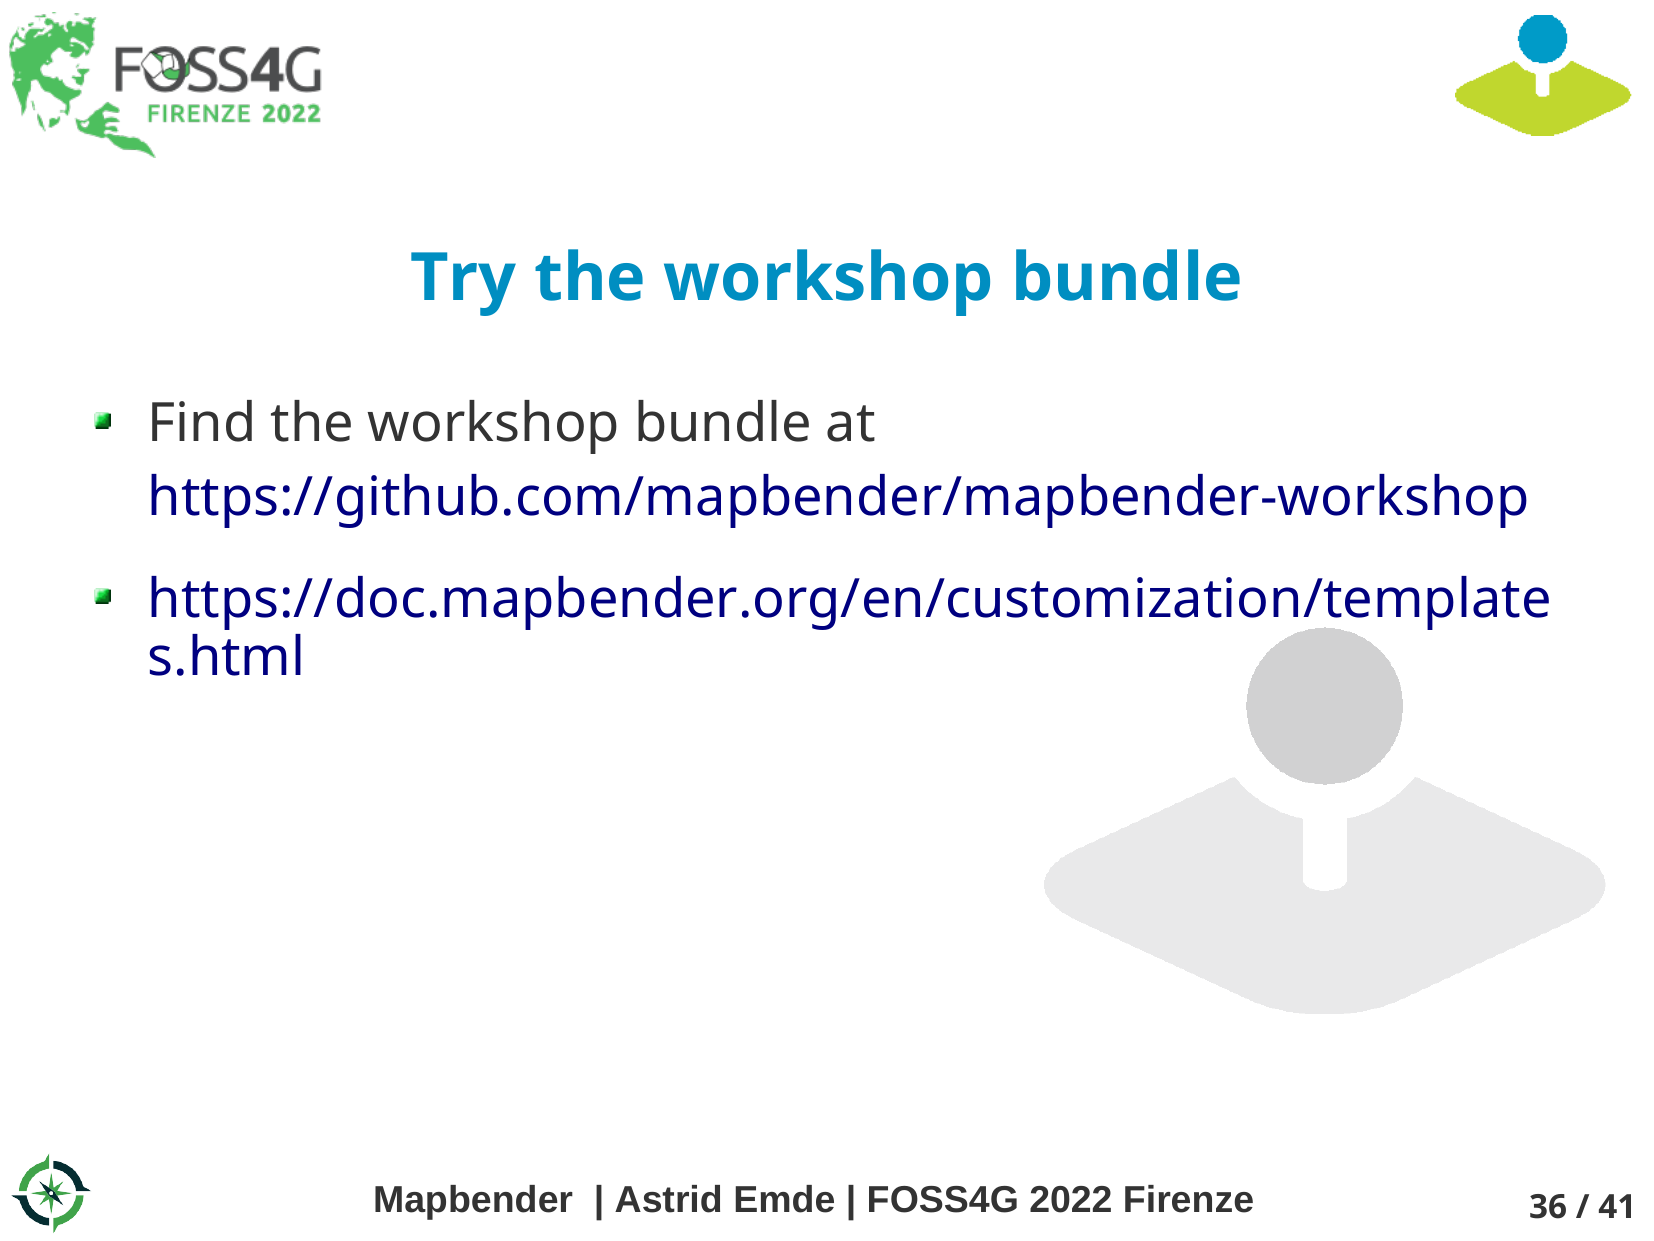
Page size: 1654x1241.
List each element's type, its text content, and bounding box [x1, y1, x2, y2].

picture [0, 12, 376, 158]
picture [10, 1152, 92, 1234]
picture [1455, 15, 1633, 136]
list Find the workshop bundle at https://github.com/mapbender/mapbender-workshop https://doc.mapbender.org/en/customization/templates.html [76, 383, 1565, 1203]
title Try the workshop bundle [82, 200, 1571, 349]
